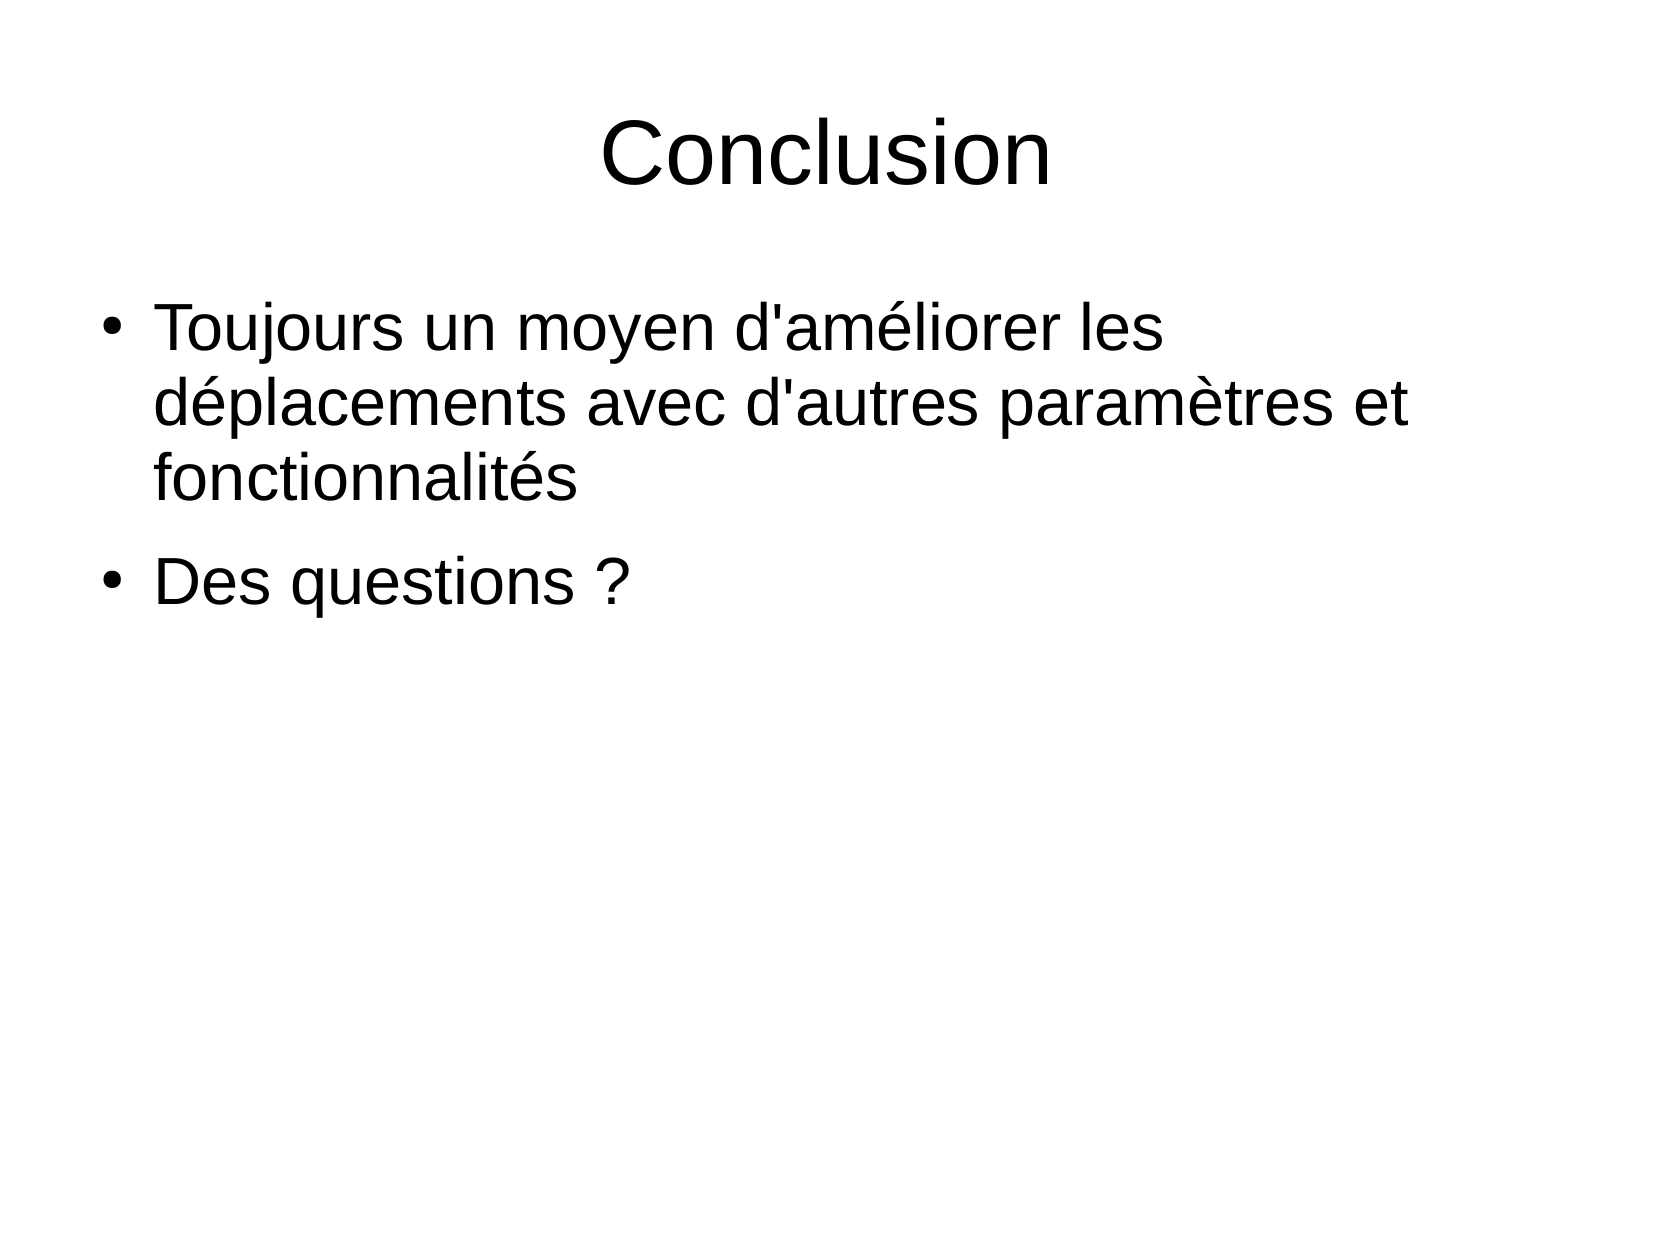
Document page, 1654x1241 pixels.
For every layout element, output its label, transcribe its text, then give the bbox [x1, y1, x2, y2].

title Conclusion [82, 49, 1571, 257]
list Toujours un moyen d'améliorer les déplacements avec d'autres paramètres et fonctionnalités Des questions ? [82, 290, 1571, 1010]
